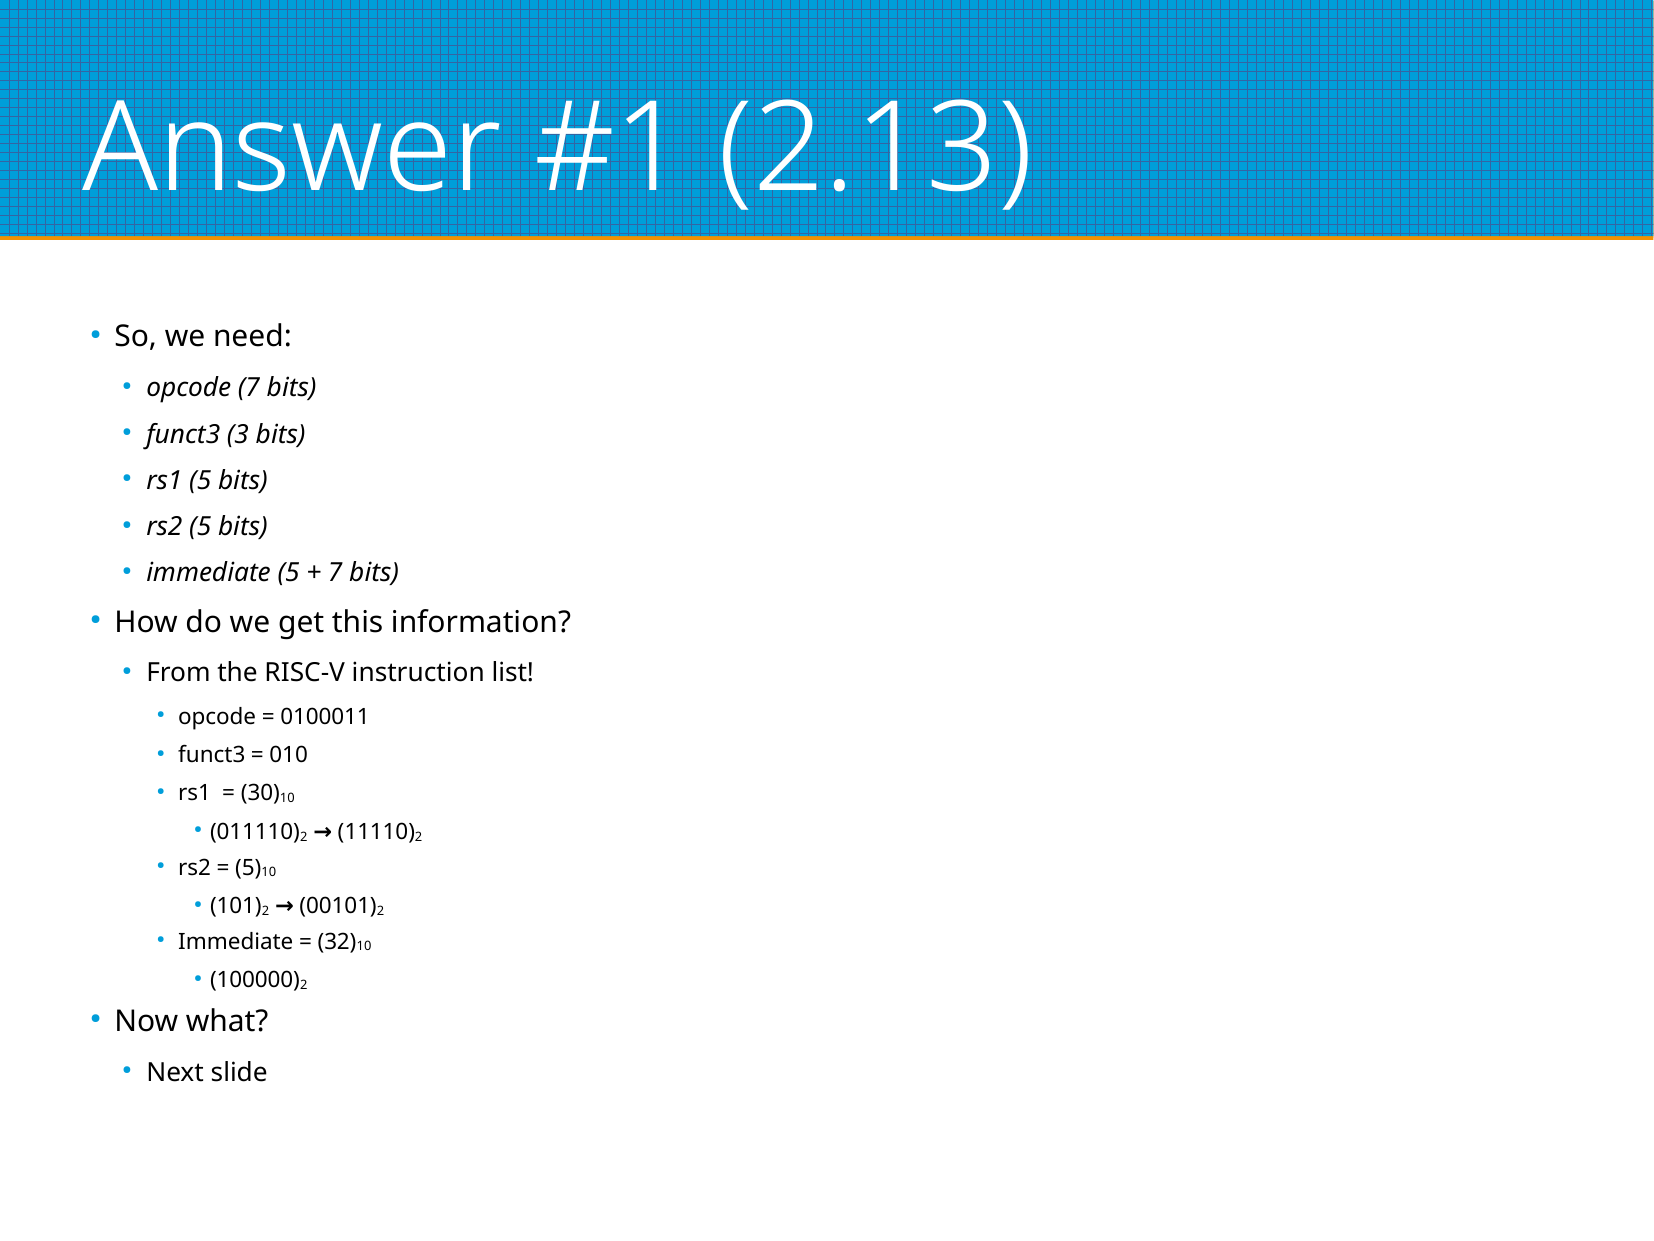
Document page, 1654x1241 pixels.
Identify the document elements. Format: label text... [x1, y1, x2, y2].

title Answer #1 (2.13) [82, 19, 1571, 227]
list So, we need: opcode (7 bits) funct3 (3 bits) rs1 (5 bits) rs2 (5 bits) immediate (5 + 7 bits) How do we get this information? From the RISC-V instruction list! opcode = 0100011 funct3 = 010 rs1 = (30)10 (011110)2 → (11110)2 rs2 = (5)10 (101)2 → (00101)2 Immediate = (32)10 (100000)2 Now what? Next slide [82, 314, 1563, 1093]
